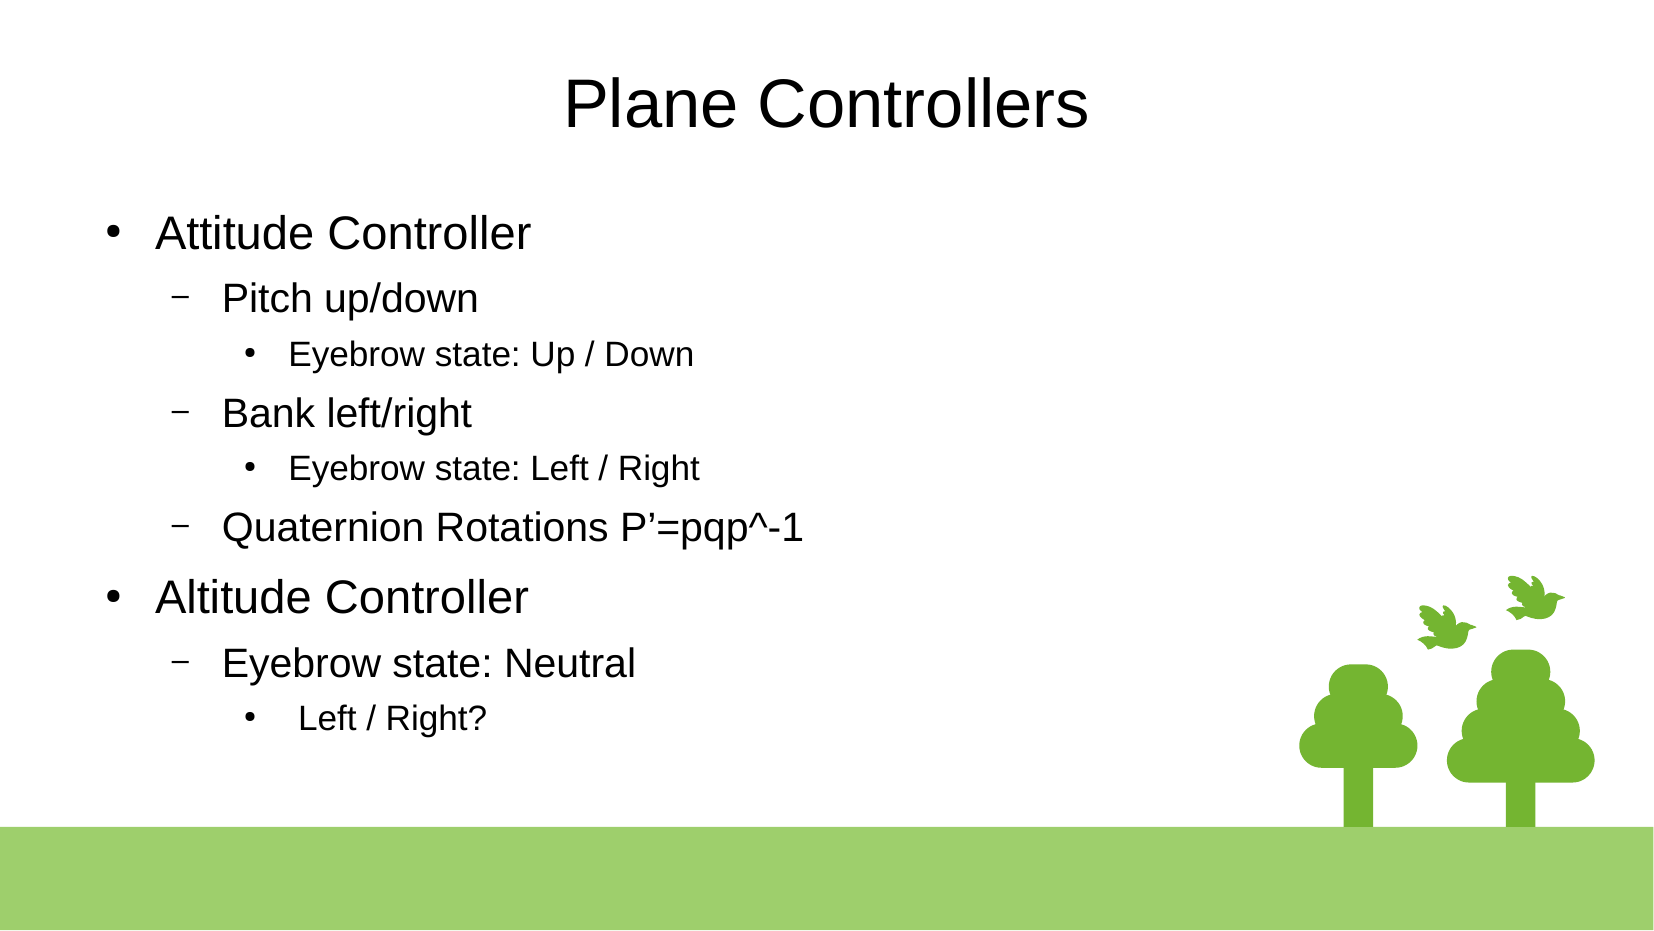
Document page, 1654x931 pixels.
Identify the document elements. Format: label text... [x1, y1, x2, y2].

list Attitude Controller Pitch up/down Eyebrow state: Up / Down Bank left/right Eyebrow state: Left / Right Quaternion Rotations P’=pqp^-1 Altitude Controller Eyebrow state: Neutral Left / Right? [88, 206, 1565, 739]
title Plane Controllers [88, 29, 1565, 178]
